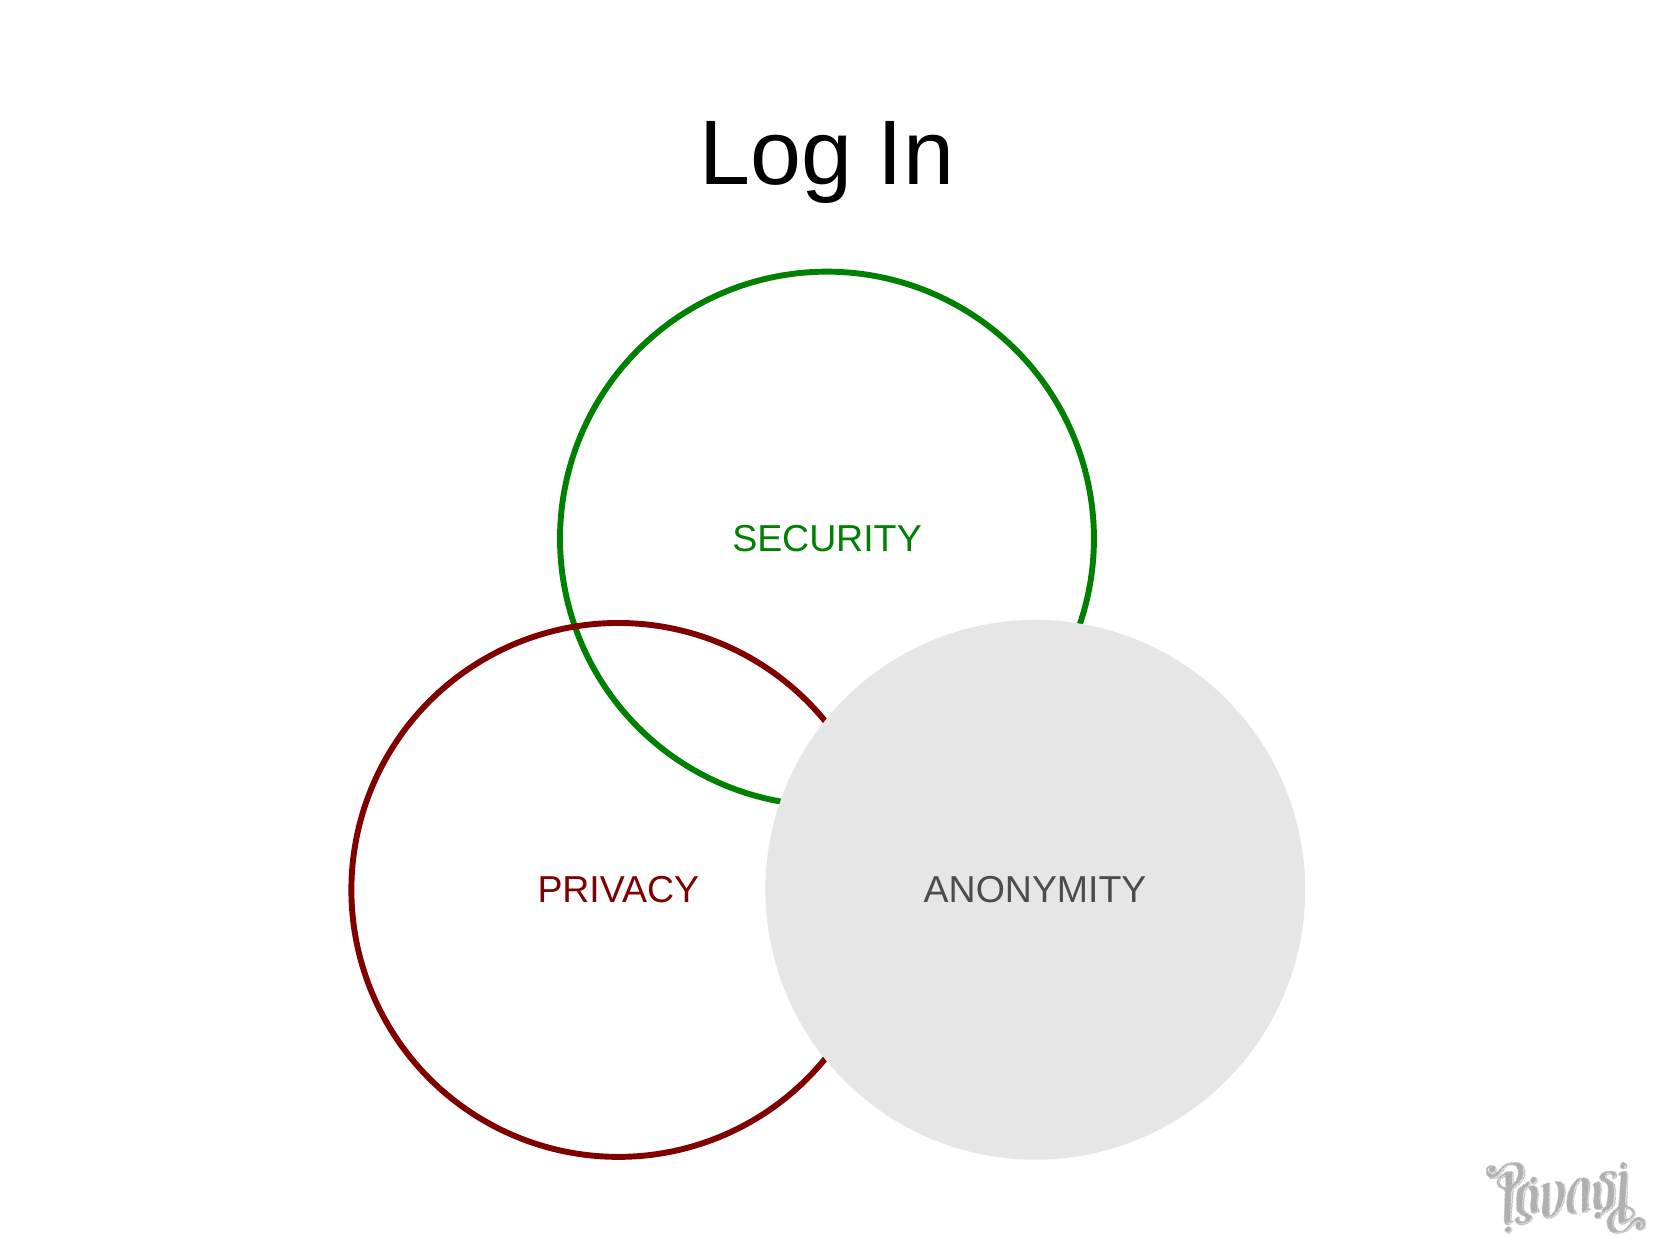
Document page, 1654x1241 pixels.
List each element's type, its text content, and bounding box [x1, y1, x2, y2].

text_box SECURITY [560, 271, 1094, 722]
title Log In [82, 49, 1571, 257]
text_box ANONYMITY [768, 622, 1303, 1157]
text_box PRIVACY [351, 622, 827, 1157]
picture [1484, 1147, 1648, 1241]
